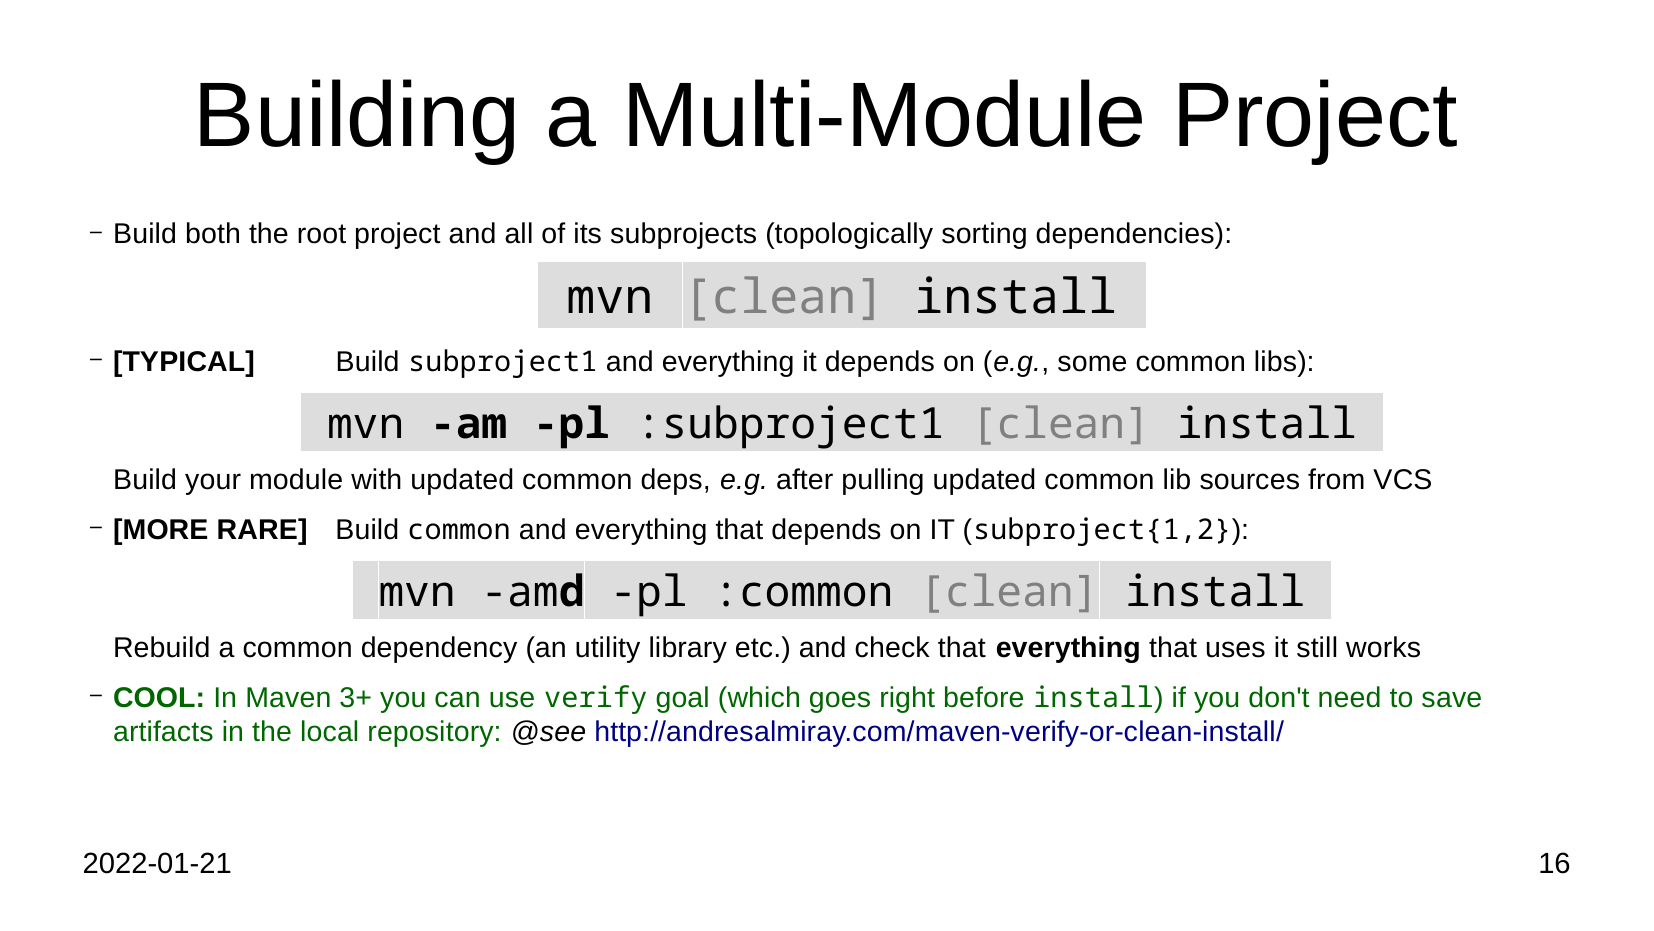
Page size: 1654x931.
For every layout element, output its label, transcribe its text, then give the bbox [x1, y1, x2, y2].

title Building a Multi-Module Project [82, 37, 1571, 193]
list Build both the root project and all of its subprojects (topologically sorting dependencies): mvn [clean] install [TYPICAL] Build subproject1 and everything it depends on (e.g., some common libs): mvn -am -pl :subproject1 [clean] install Build your module with updated common deps, e.g. after pulling updated common lib sources from VCS [MORE RARE] Build common and everything that depends on IT (subproject{1,2}): mvn -amd -pl :common [clean] install Rebuild a common dependency (an utility library etc.) and check that everything that uses it still works COOL: In Maven 3+ you can use verify goal (which goes right before install) if you don't need to save artifacts in the local repository: @see http://andresalmiray.com/maven-verify-or-clean-install/ [82, 217, 1571, 758]
